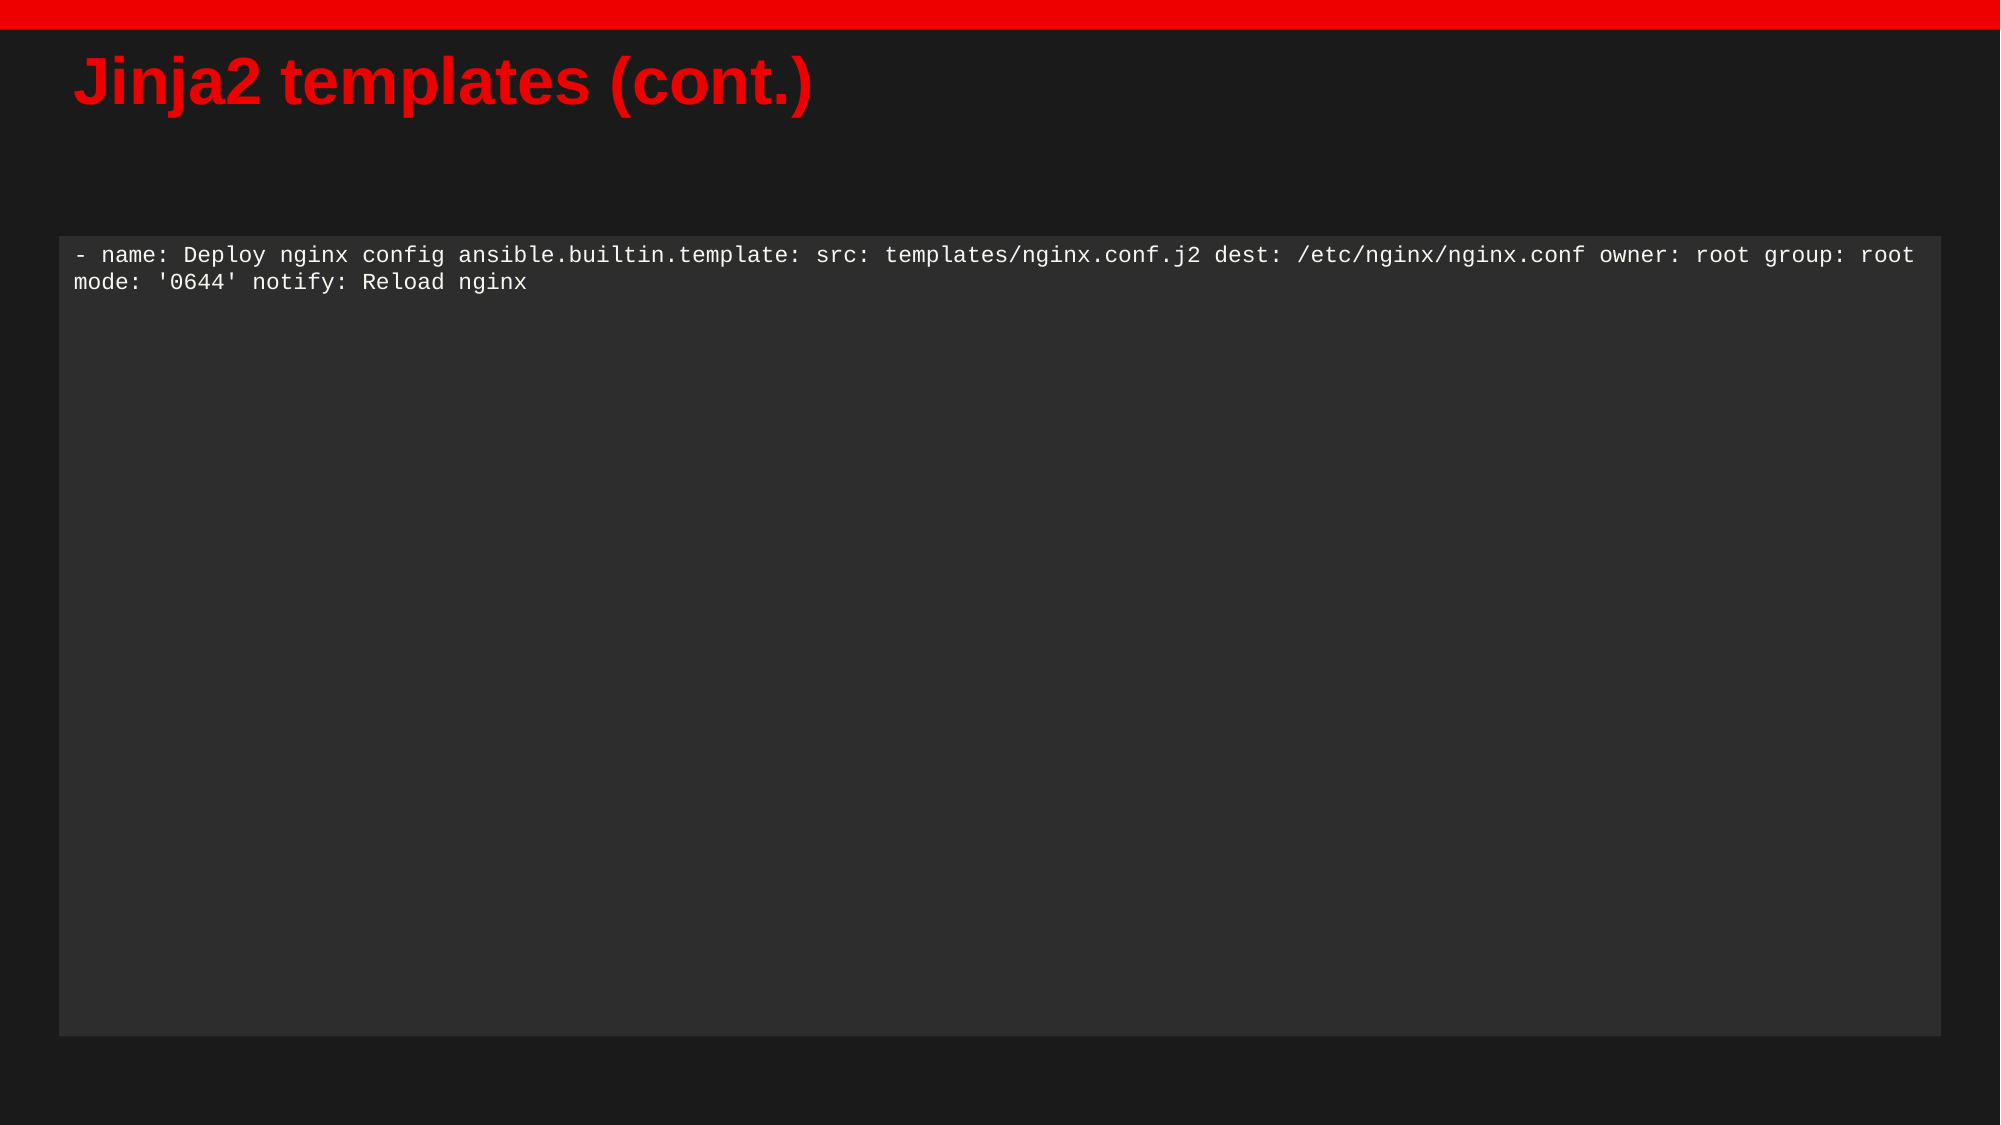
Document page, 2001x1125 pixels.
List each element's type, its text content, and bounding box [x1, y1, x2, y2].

text_box Jinja2 templates (cont.) [59, 36, 1942, 208]
text_box [0, 0, 2001, 30]
text_box - name: Deploy nginx config ansible.builtin.template: src: templates/nginx.conf.j2 dest: /etc/nginx/nginx.conf owner: root group: root mode: '0644' notify: Reload nginx [59, 236, 1942, 1037]
